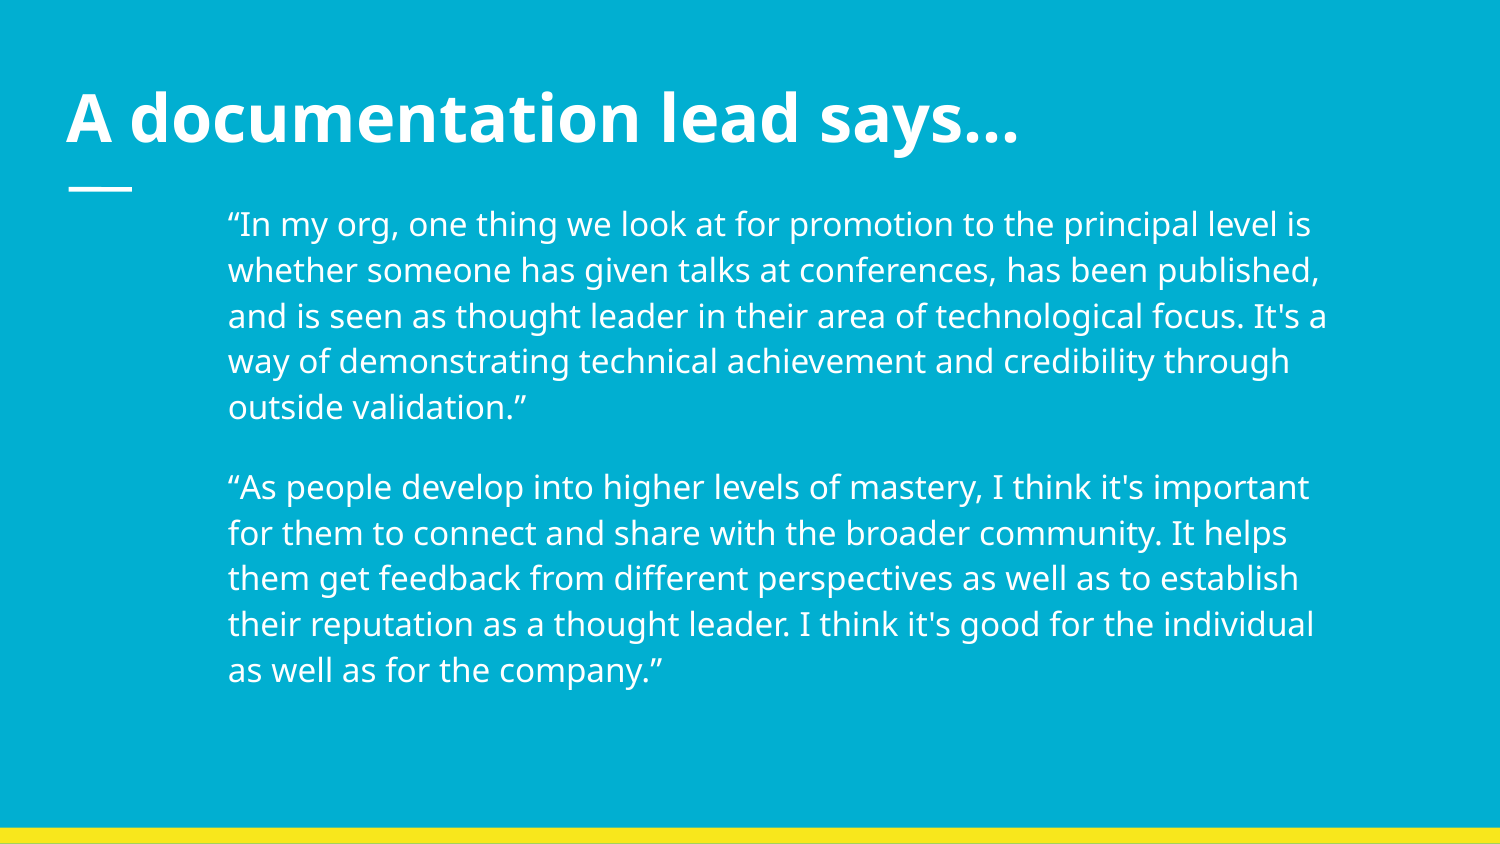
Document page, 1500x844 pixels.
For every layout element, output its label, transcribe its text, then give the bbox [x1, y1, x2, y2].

list “In my org, one thing we look at for promotion to the principal level is whether someone has given talks at conferences, has been published, and is seen as thought leader in their area of technological focus. It's a way of demonstrating technical achievement and credibility through outside validation.” “As people develop into higher levels of mastery, I think it's important for them to connect and share with the broader community. It helps them get feedback from different perspectives as well as to establish their reputation as a thought leader. I think it's good for the individual as well as for the company.” [212, 182, 1368, 735]
title A documentation lead says... [51, 61, 1449, 167]
